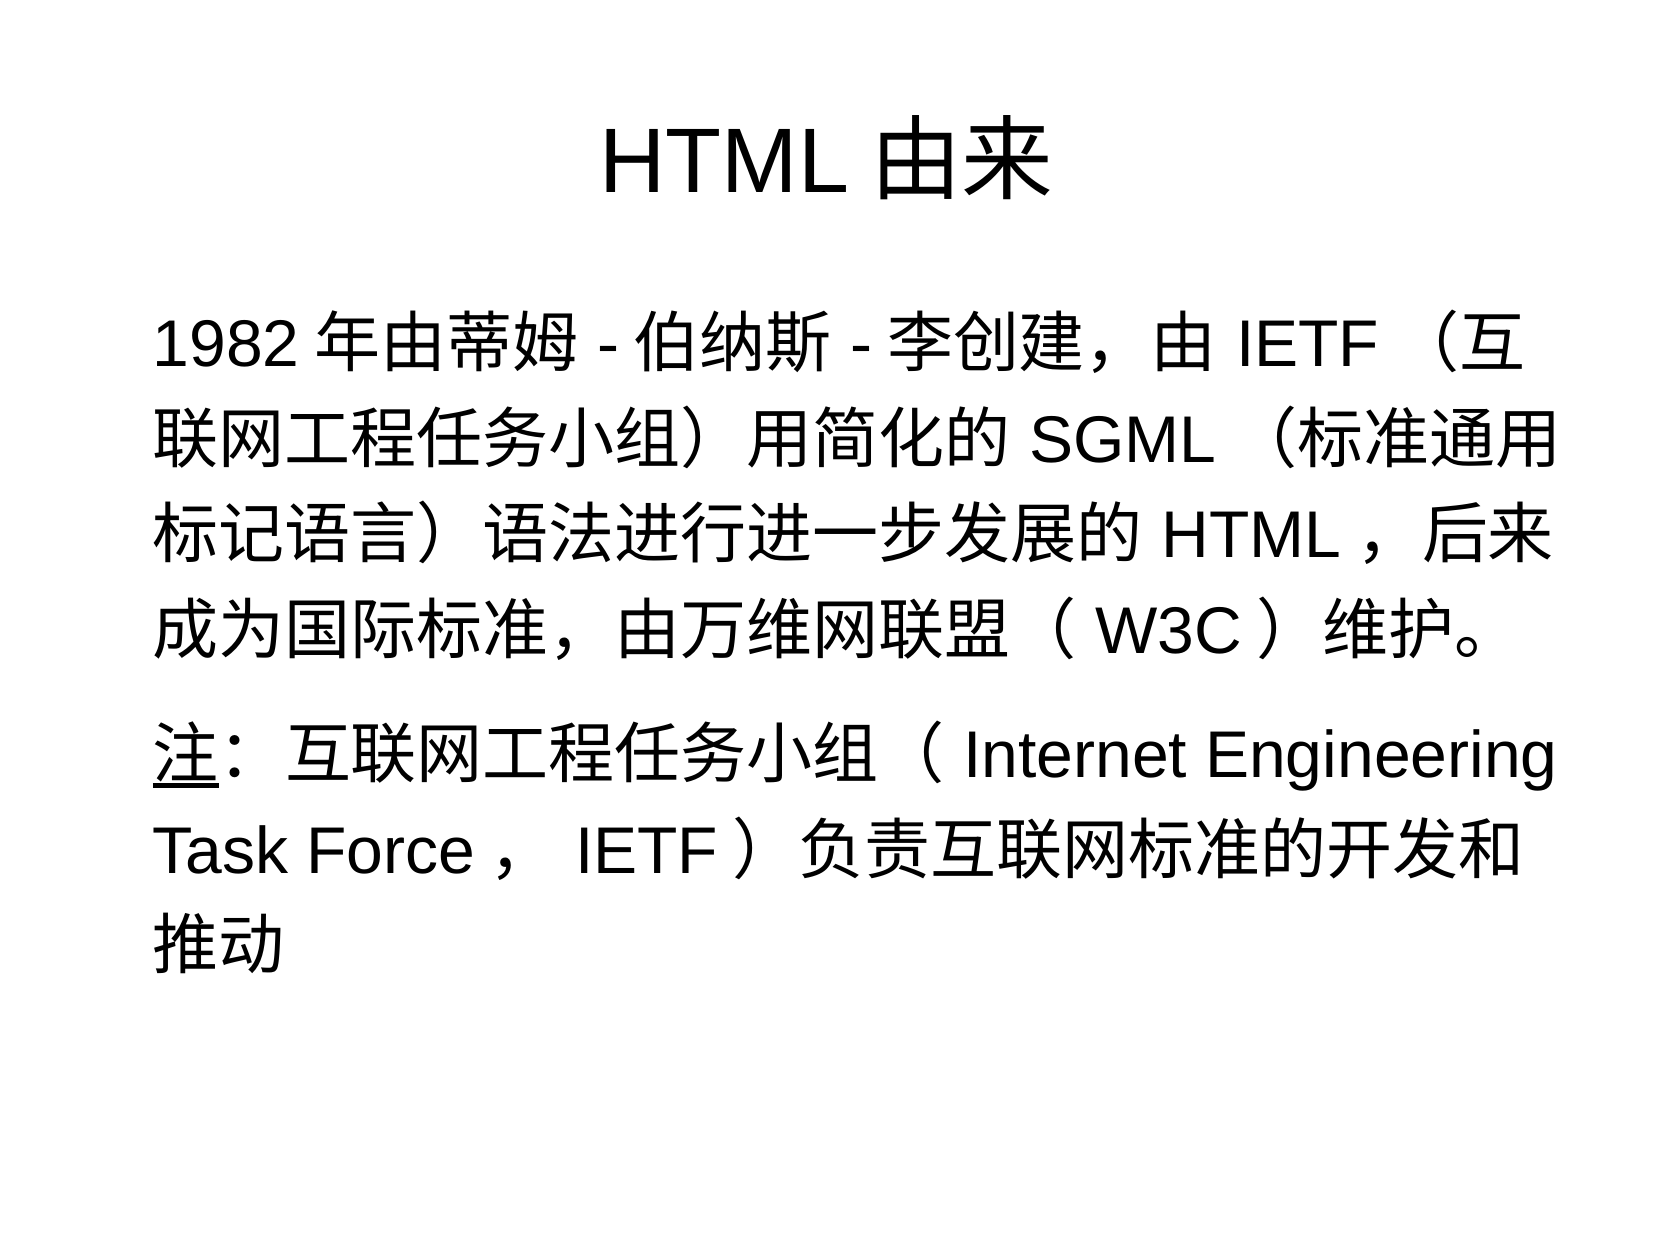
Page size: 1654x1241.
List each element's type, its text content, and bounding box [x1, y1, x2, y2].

list 1982年由蒂姆-伯纳斯-李创建，由IETF（互联网工程任务小组）用简化的SGML（标准通用标记语言）语法进行进一步发展的HTML，后来成为国际标准，由万维网联盟（W3C）维护。 注：互联网工程任务小组（Internet Engineering Task Force，IETF）负责互联网标准的开发和推动 [82, 290, 1571, 1010]
title HTML由来 [82, 49, 1571, 257]
